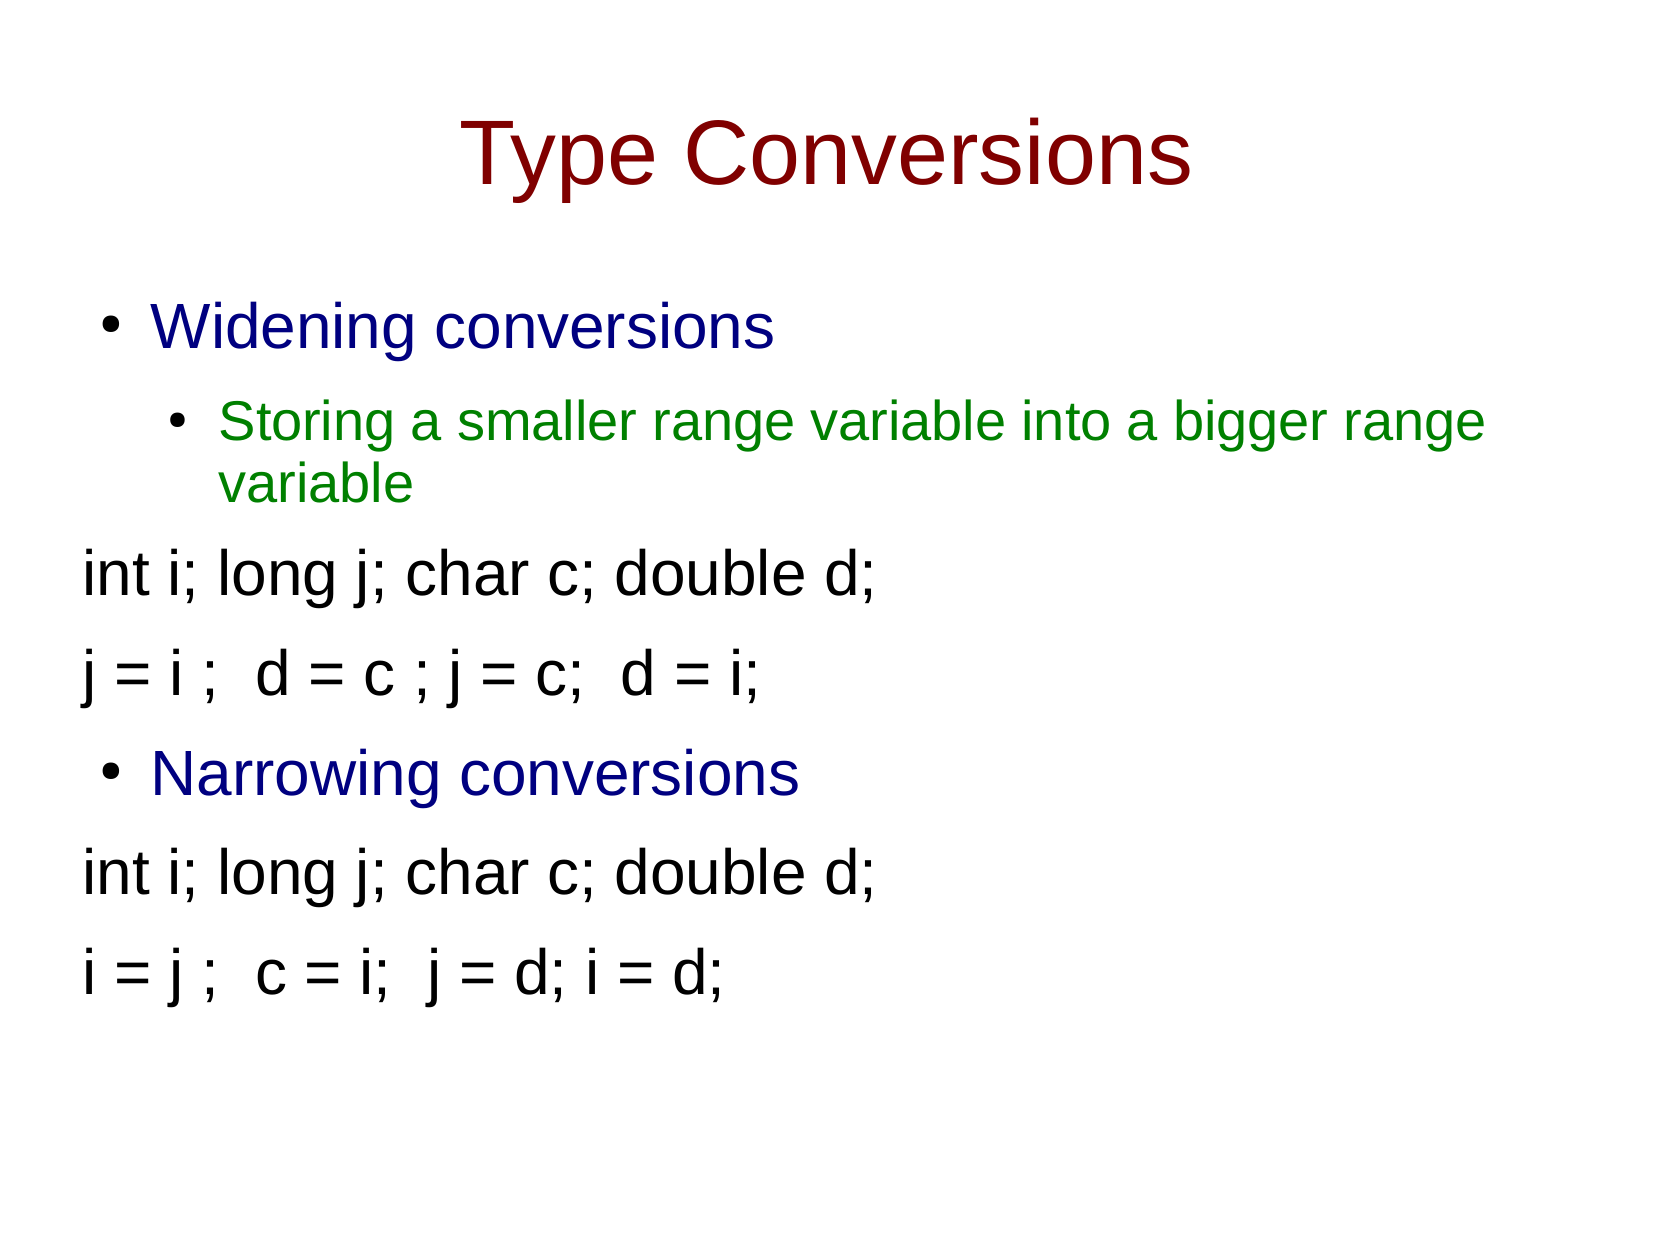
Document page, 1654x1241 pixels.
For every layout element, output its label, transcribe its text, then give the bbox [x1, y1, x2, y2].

list Widening conversions Storing a smaller range variable into a bigger range variable int i; long j; char c; double d; j = i ; d = c ; j = c; d = i; Narrowing conversions int i; long j; char c; double d; i = j ; c = i; j = d; i = d; [82, 290, 1571, 1010]
title Type Conversions [82, 49, 1571, 257]
